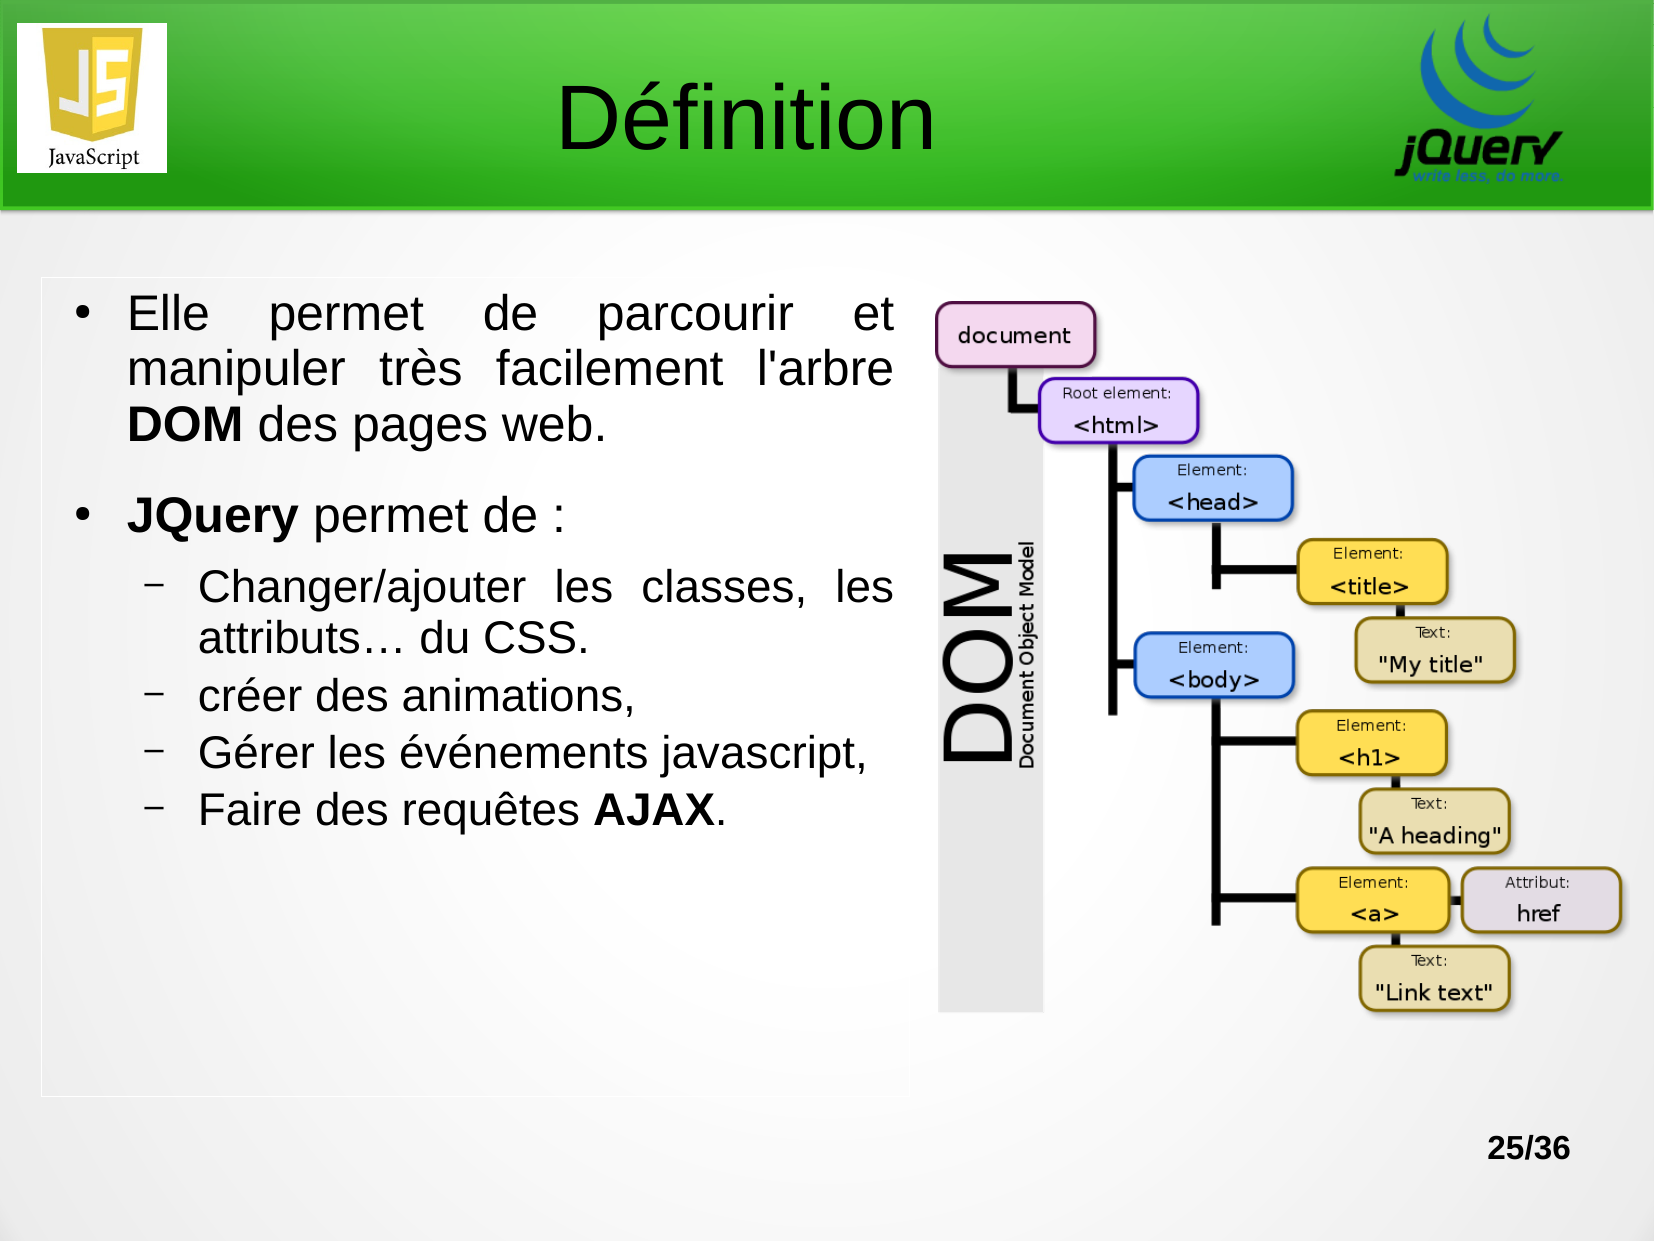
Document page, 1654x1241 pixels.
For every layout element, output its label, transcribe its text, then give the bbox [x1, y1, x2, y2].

text_box Elle permet de parcourir et manipuler très facilement l'arbre DOM des pages web. JQuery permet de : Changer/ajouter les classes, les attributs… du CSS. créer des animations, Gérer les événements javascript, Faire des requêtes AJAX. [41, 277, 910, 1097]
picture [17, 23, 167, 173]
picture [935, 301, 1630, 1021]
title Définition [206, 47, 1288, 189]
picture [1393, 11, 1565, 184]
